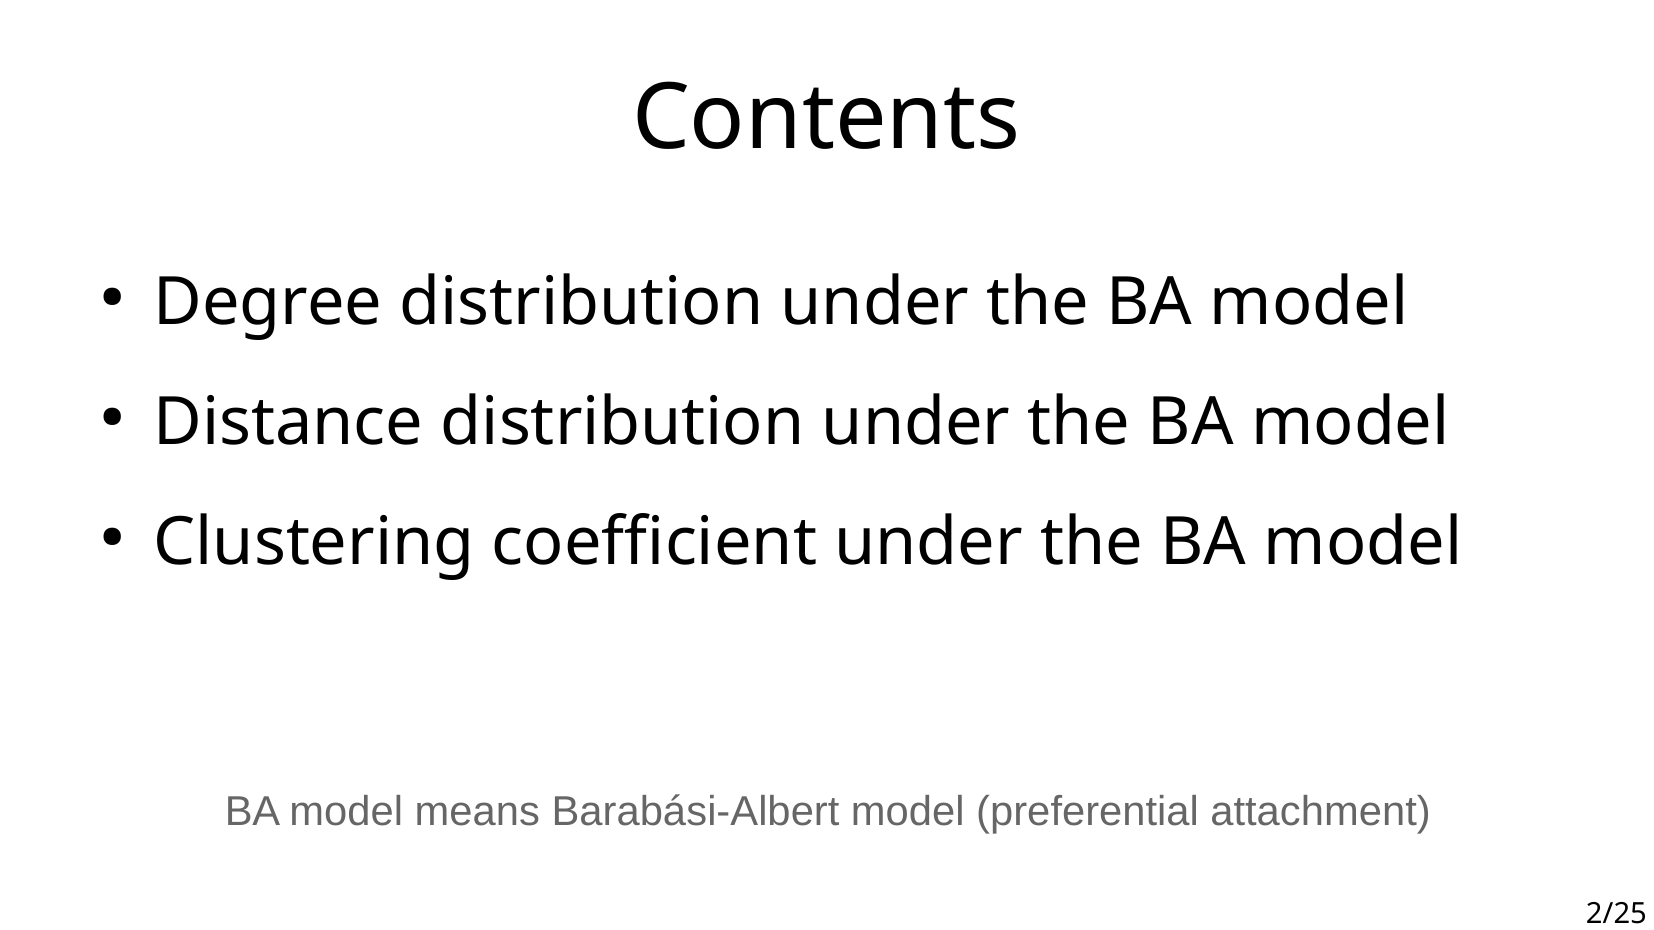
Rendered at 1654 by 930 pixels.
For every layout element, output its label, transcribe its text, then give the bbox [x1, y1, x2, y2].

text_box BA model means Barabási-Albert model (preferential attachment) [210, 780, 1516, 842]
title Contents [82, 1, 1571, 225]
list Degree distribution under the BA model Distance distribution under the BA model Clustering coefficient under the BA model [82, 252, 1571, 793]
